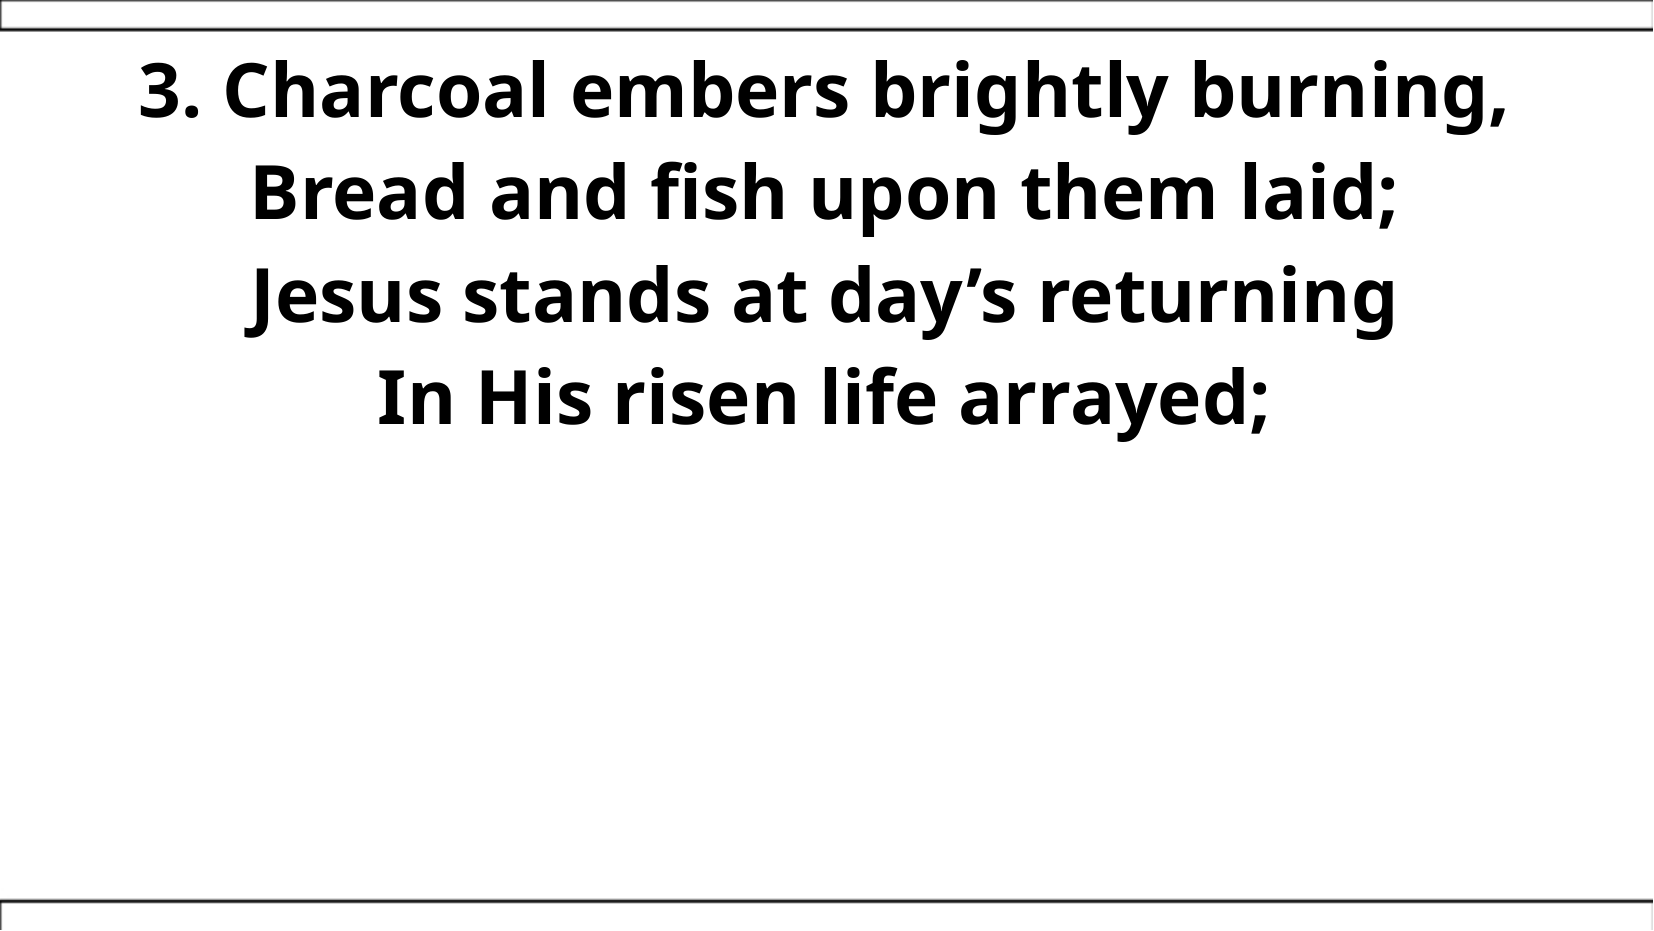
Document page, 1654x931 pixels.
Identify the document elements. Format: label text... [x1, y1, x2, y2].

picture [0, 0, 1653, 930]
text_box 3. Charcoal embers brightly burning, Bread and fish upon them laid; Jesus stands at day’s returning In His risen life arrayed; [75, 30, 1576, 445]
